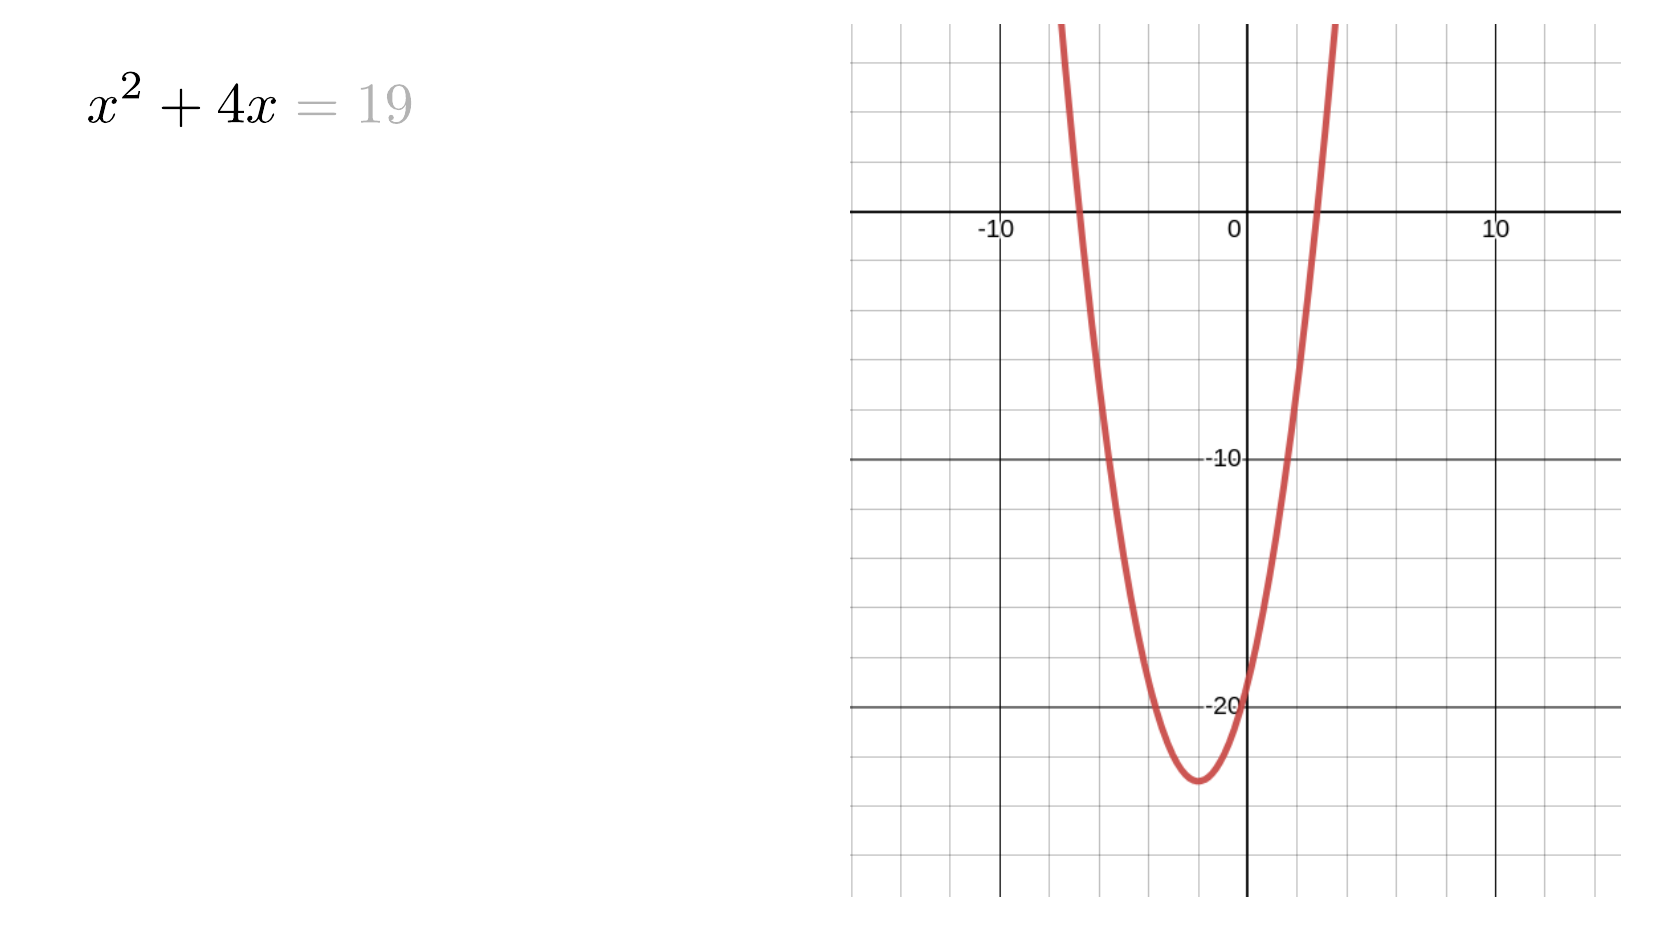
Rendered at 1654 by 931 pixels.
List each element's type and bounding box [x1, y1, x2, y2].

text_box [87, 71, 277, 128]
text_box [283, 59, 449, 142]
picture [850, 24, 1621, 897]
